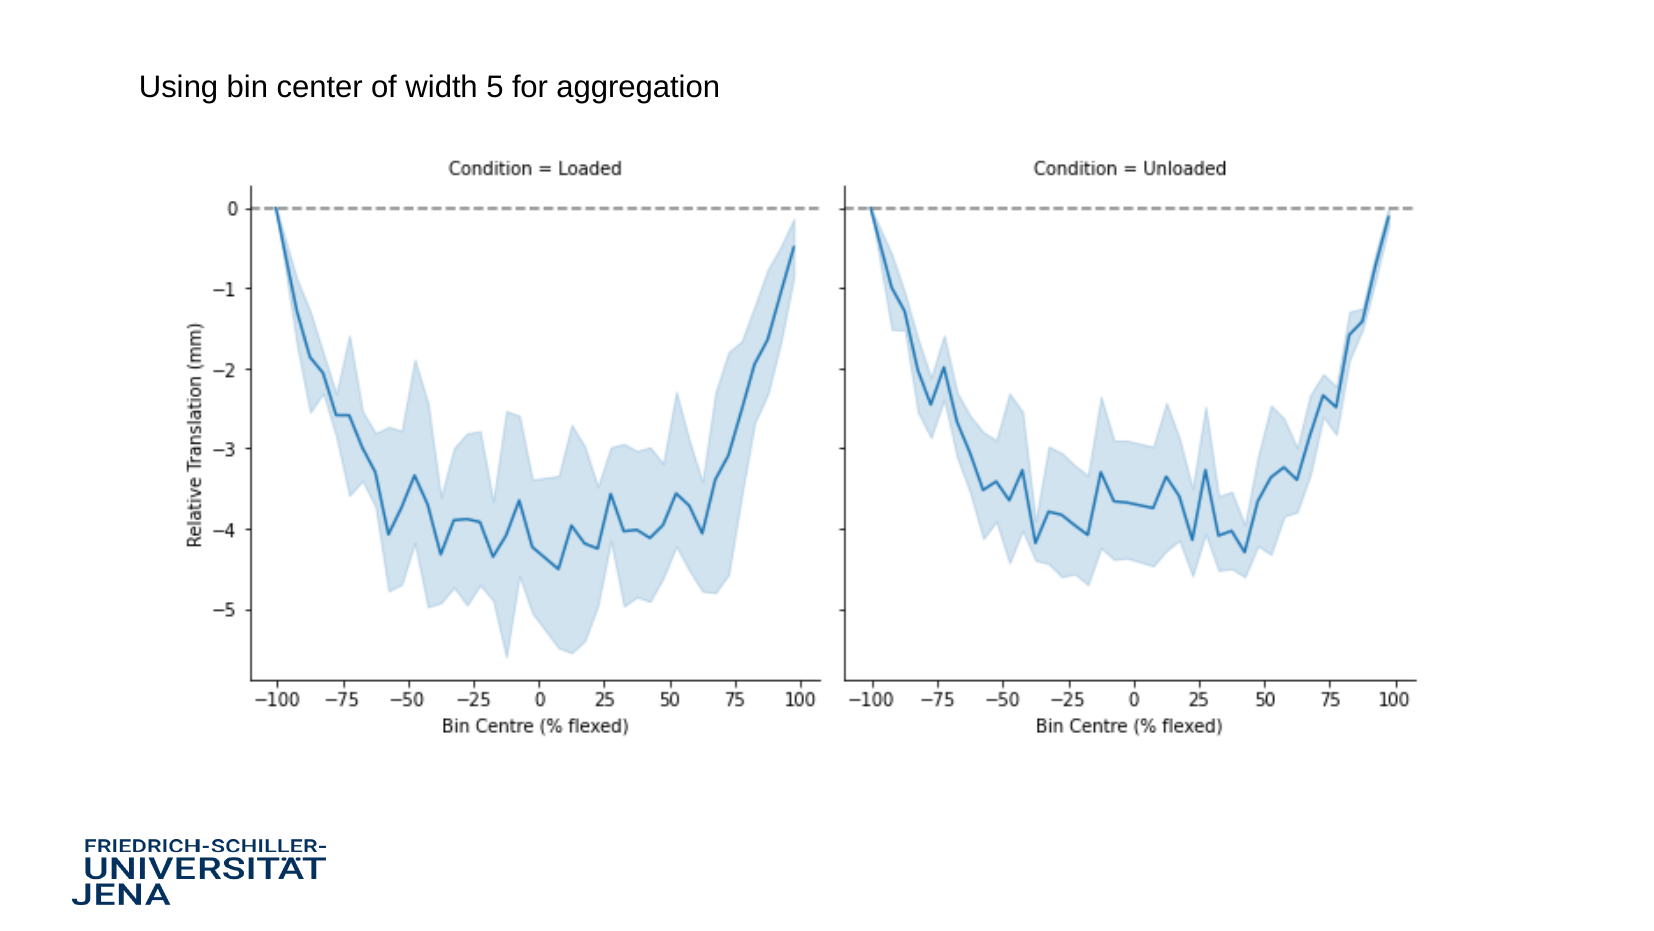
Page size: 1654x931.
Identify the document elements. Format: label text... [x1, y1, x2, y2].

picture [72, 839, 326, 905]
text_box Using bin center of width 5 for aggregation [123, 62, 776, 112]
picture [175, 149, 1426, 747]
